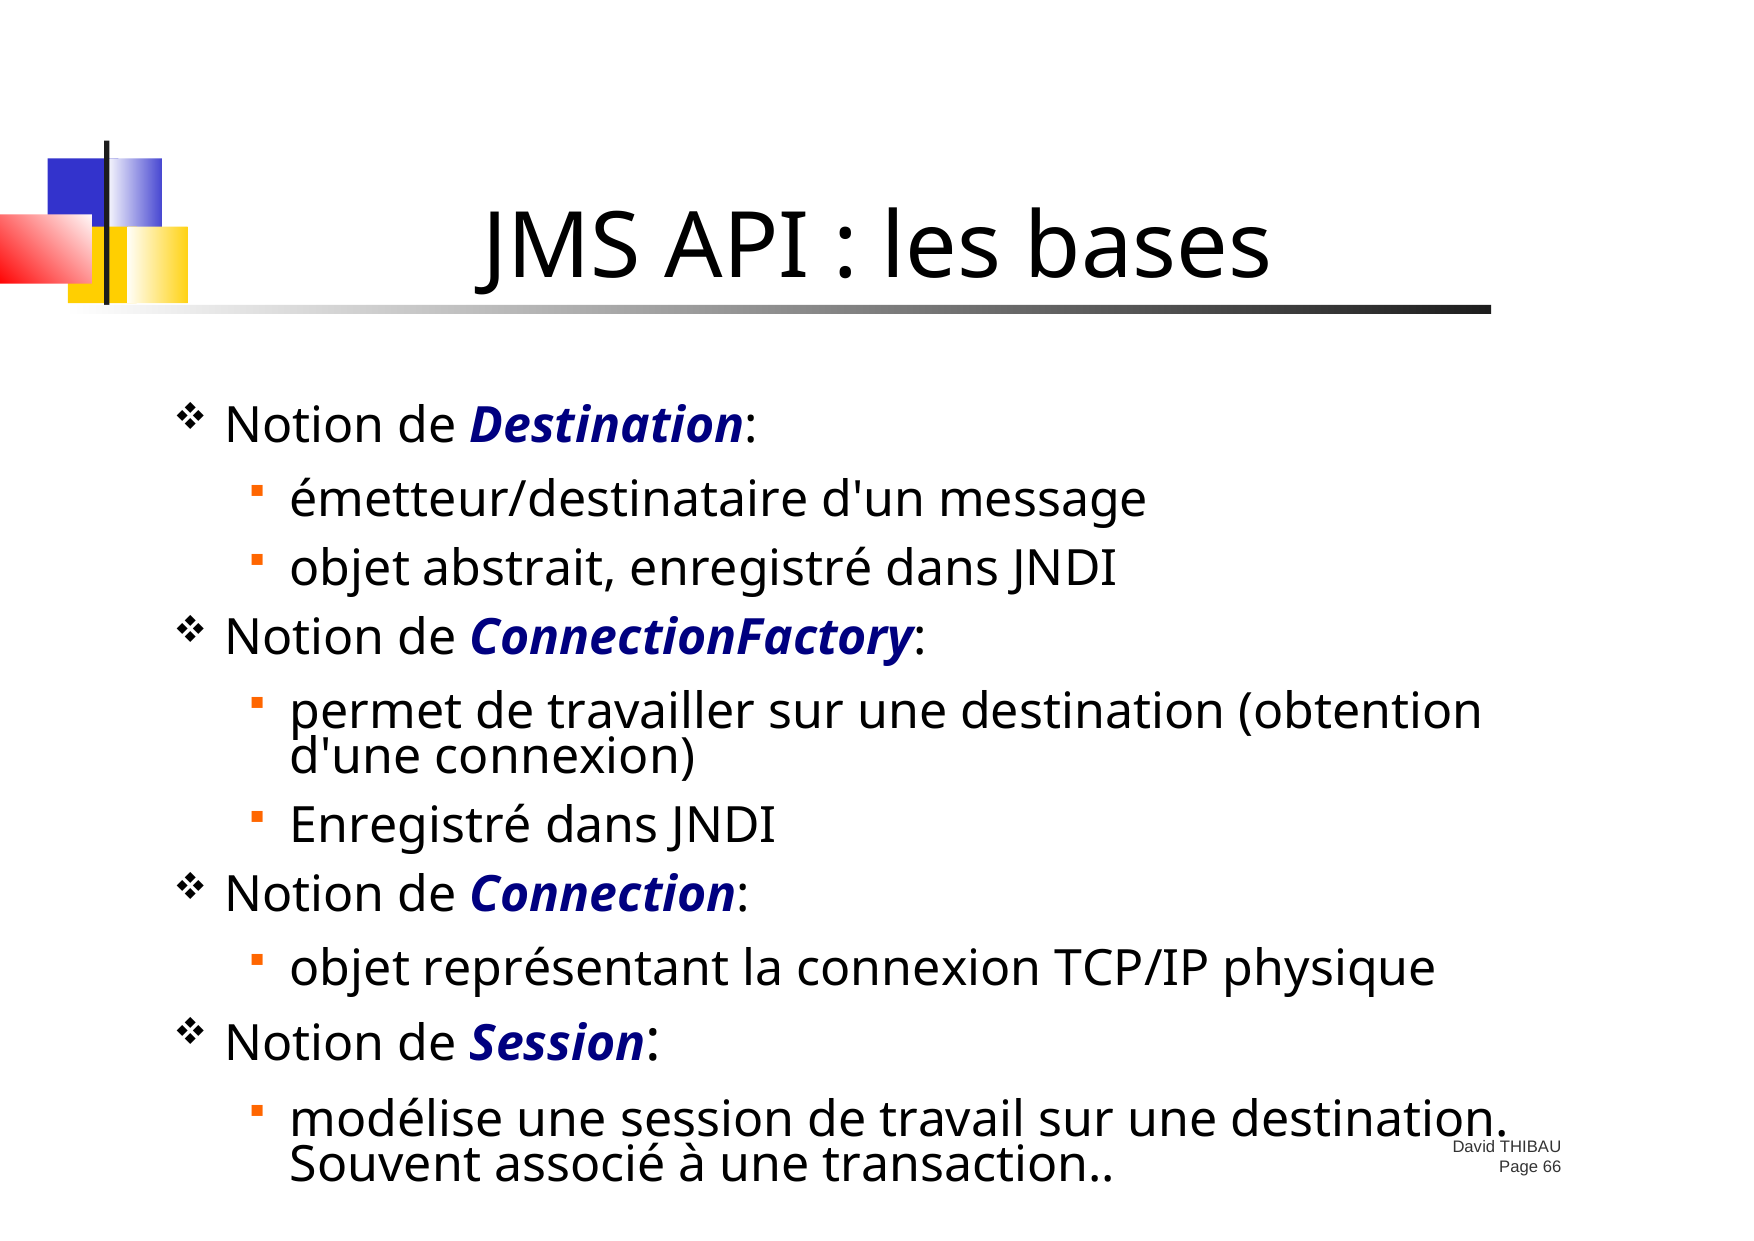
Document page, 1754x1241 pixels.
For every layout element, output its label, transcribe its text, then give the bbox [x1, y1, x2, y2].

title JMS API : les bases [179, 190, 1577, 301]
list Notion de Destination: émetteur/destinataire d'un message objet abstrait, enregistré dans JNDI Notion de ConnectionFactory: permet de travailler sur une destination (obtention d'une connexion) Enregistré dans JNDI Notion de Connection: objet représentant la connexion TCP/IP physique Notion de Session: modélise une session de travail sur une destination. Souvent associé à une transaction.. [173, 406, 1571, 1206]
